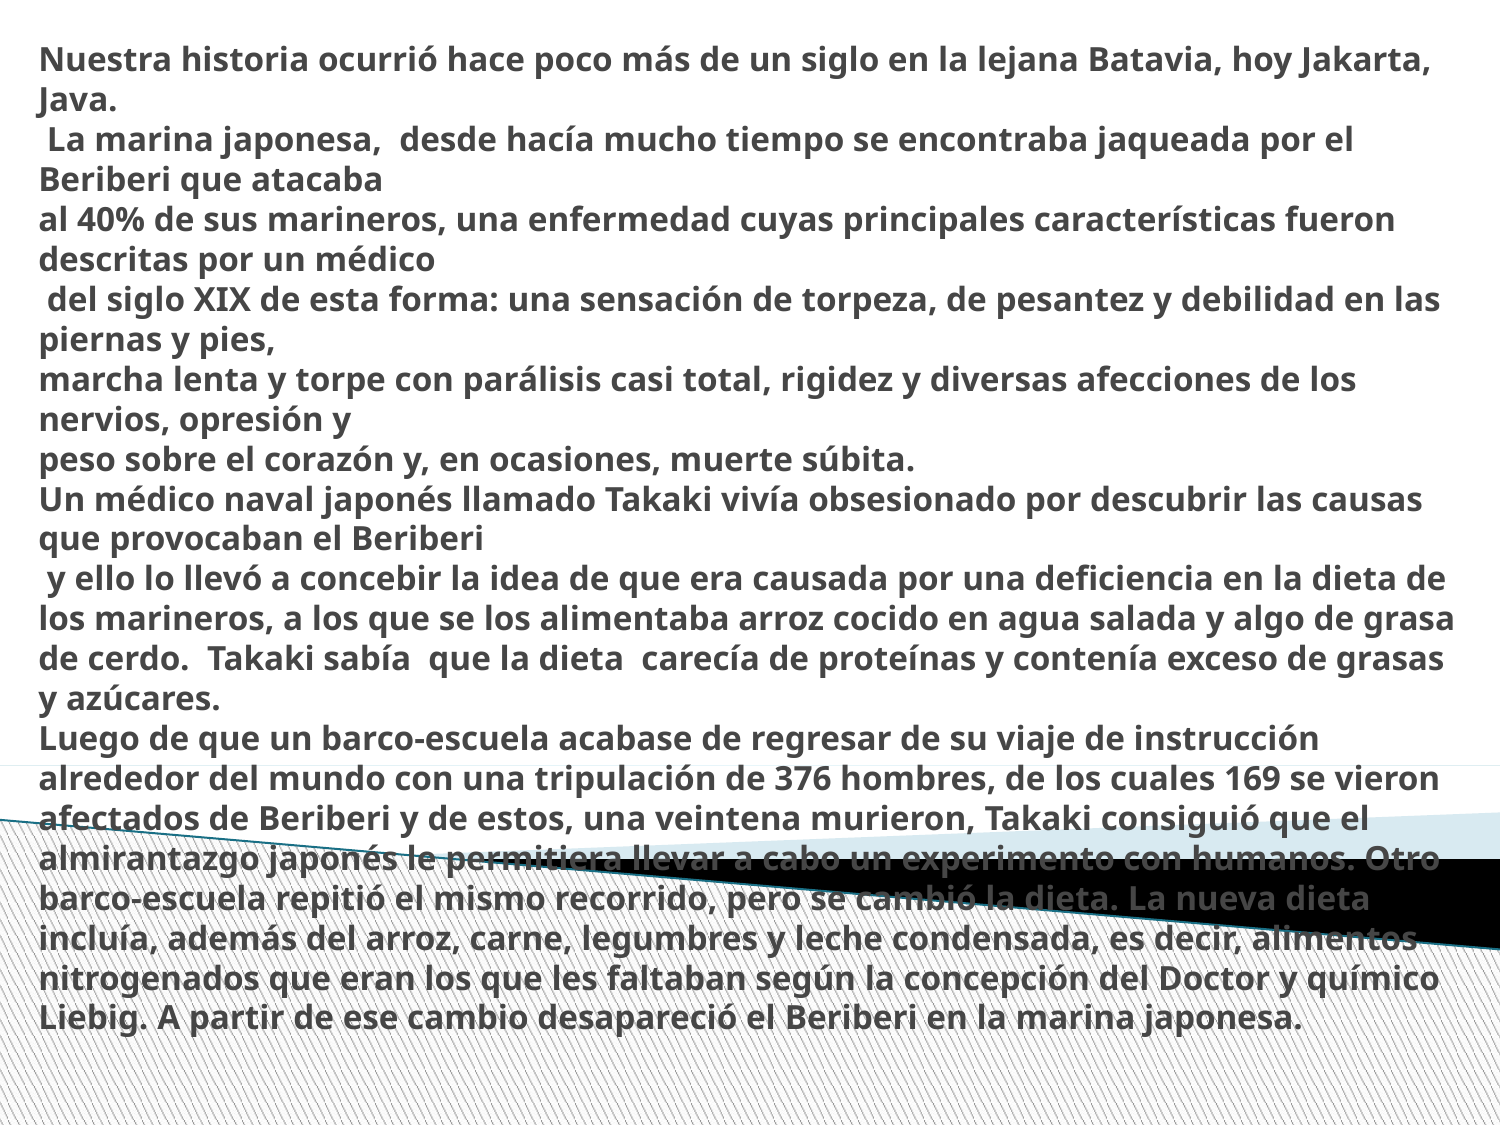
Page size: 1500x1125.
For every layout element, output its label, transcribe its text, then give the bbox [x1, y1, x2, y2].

picture [1166, 981, 1175, 986]
picture [0, 821, 1500, 1125]
title Nuestra historia ocurrió hace poco más de un siglo en la lejana Batavia, hoy Jakarta, Java. La marina japonesa, desde hacía mucho tiempo se encontraba jaqueada por el Beriberi que atacaba al 40% de sus marineros, una enfermedad cuyas principales características fueron descritas por un médico del siglo XIX de esta forma: una sensación de torpeza, de pesantez y debilidad en las piernas y pies, marcha lenta y torpe con parálisis casi total, rigidez y diversas afecciones de los nervios, opresión y peso sobre el corazón y, en ocasiones, muerte súbita. Un médico naval japonés llamado Takaki vivía obsesionado por descubrir las causas que provocaban el Beriberi y ello lo llevó a concebir la idea de que era causada por una deficiencia en la dieta de los marineros, a los que se los alimentaba arroz cocido en agua salada y algo de grasa de cerdo. Takaki sabía que la dieta carecía de proteínas y contenía exceso de grasas y azúcares. Luego de que un barco-escuela acabase de regresar de su viaje de instrucción alrededor del mundo con una tripulación de 376 hombres, de los cuales 169 se vieron afectados de Beriberi y de estos, una veintena murieron, Takaki consiguió que el almirantazgo japonés le permitiera llevar a cabo un experimento con humanos. Otro barco-escuela repitió el mismo recorrido, pero se cambió la dieta. La nueva dieta incluía, además del arroz, carne, legumbres y leche condensada, es decir, alimentos nitrogenados que eran los que les faltaban según la concepción del Doctor y químico Liebig. A partir de ese cambio desapareció el Beriberi en la marina japonesa. [23, 31, 1489, 981]
